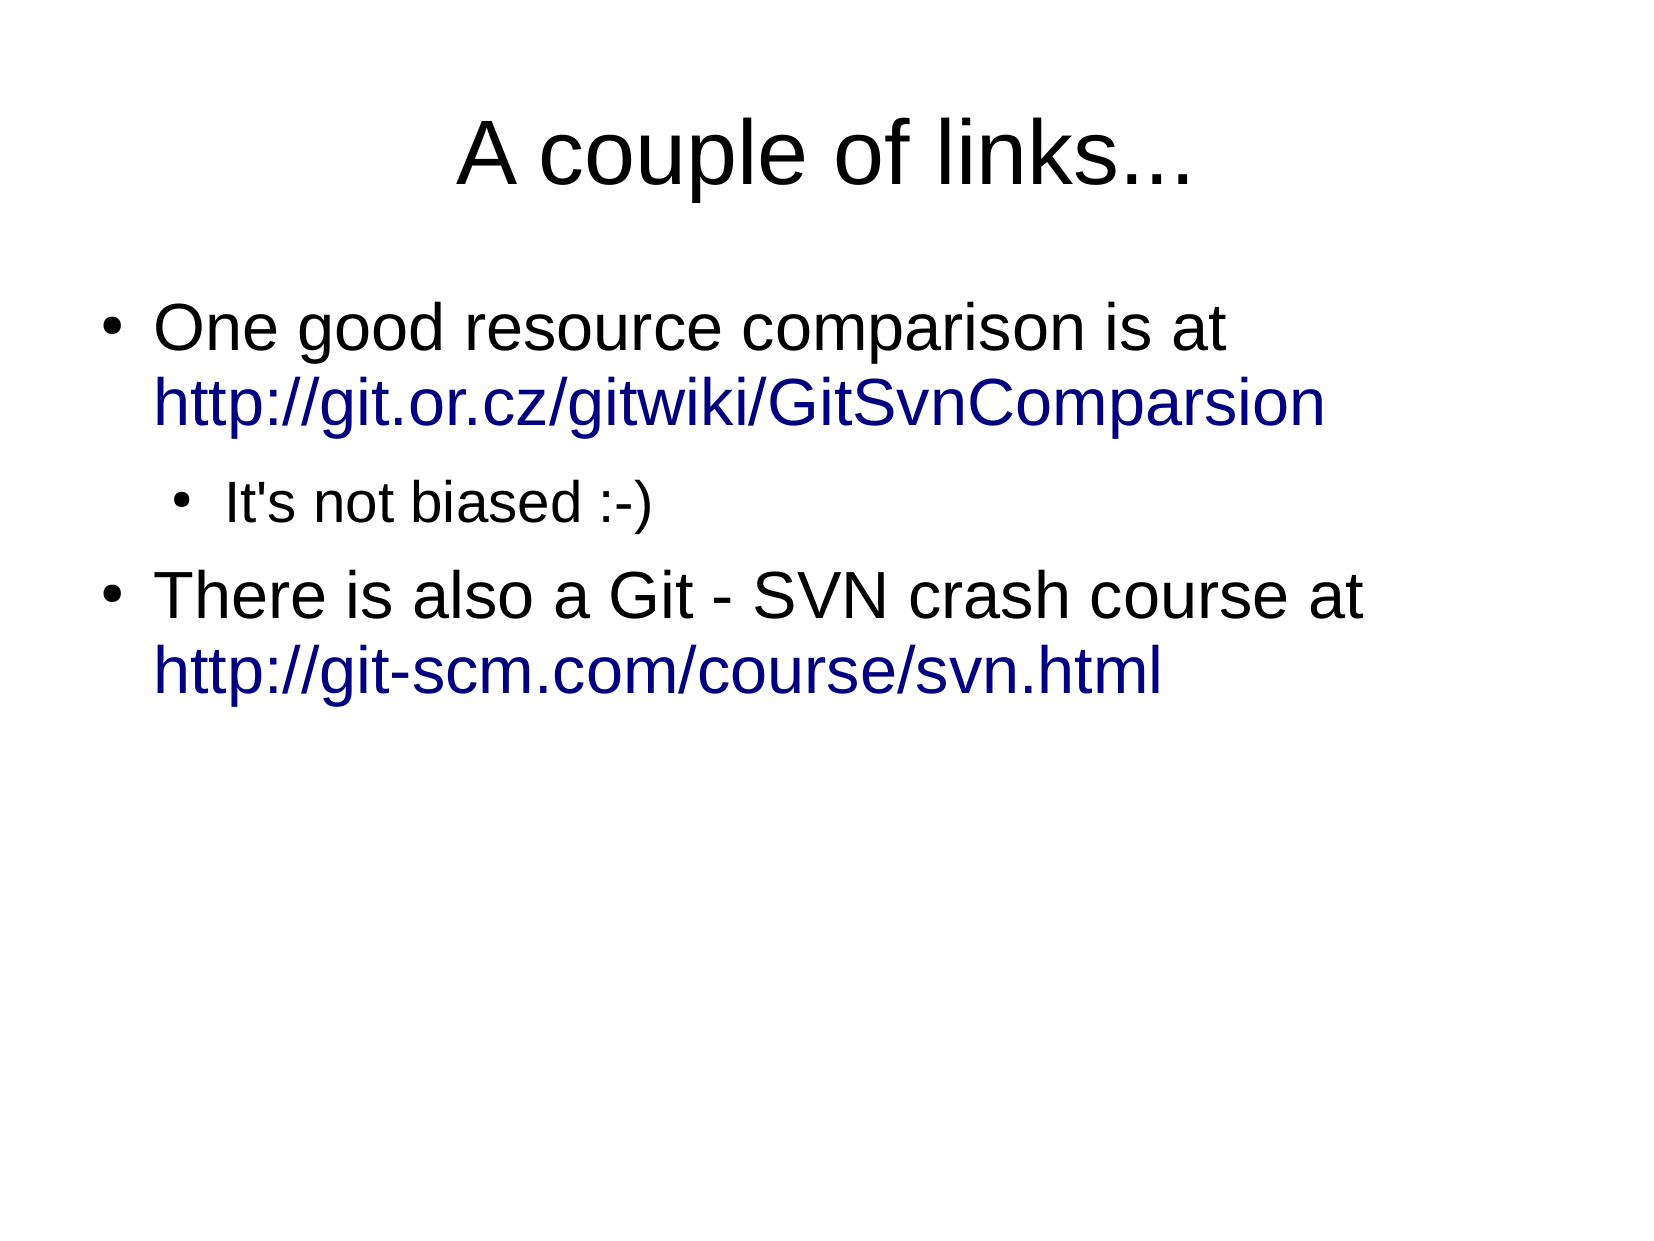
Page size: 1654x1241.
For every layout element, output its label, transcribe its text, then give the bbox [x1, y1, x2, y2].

title A couple of links... [82, 56, 1571, 250]
list One good resource comparison is at http://git.or.cz/gitwiki/GitSvnComparsion It's not biased :-) There is also a Git - SVN crash course at http://git-scm.com/course/svn.html [82, 290, 1571, 1109]
